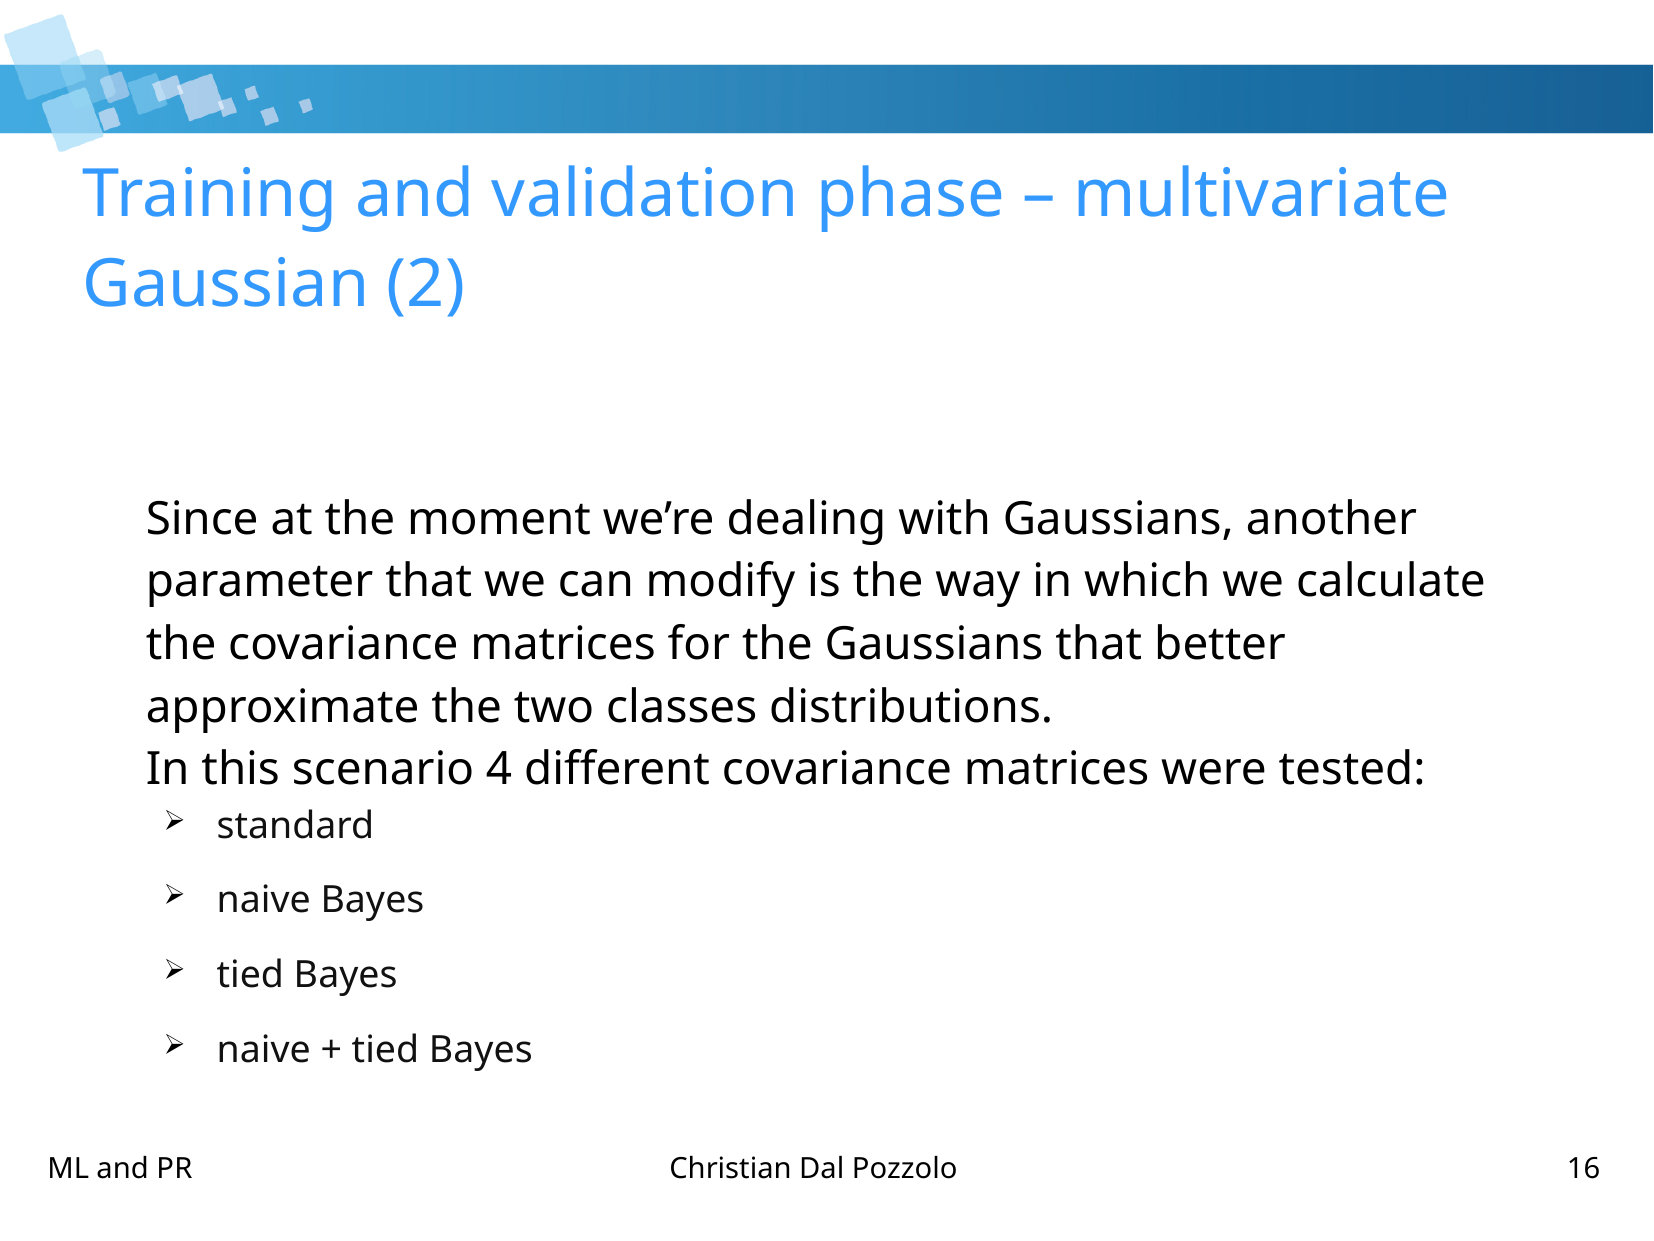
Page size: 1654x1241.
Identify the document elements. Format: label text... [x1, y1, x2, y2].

picture [0, 0, 1653, 1238]
list Since at the moment we’re dealing with Gaussians, another parameter that we can modify is the way in which we calculate the covariance matrices for the Gaussians that better approximate the two classes distributions. In this scenario 4 different covariance matrices were tested: standard naive Bayes tied Bayes naive + tied Bayes [75, 485, 1564, 997]
title Training and validation phase – multivariate Gaussian (2) [82, 132, 1571, 340]
